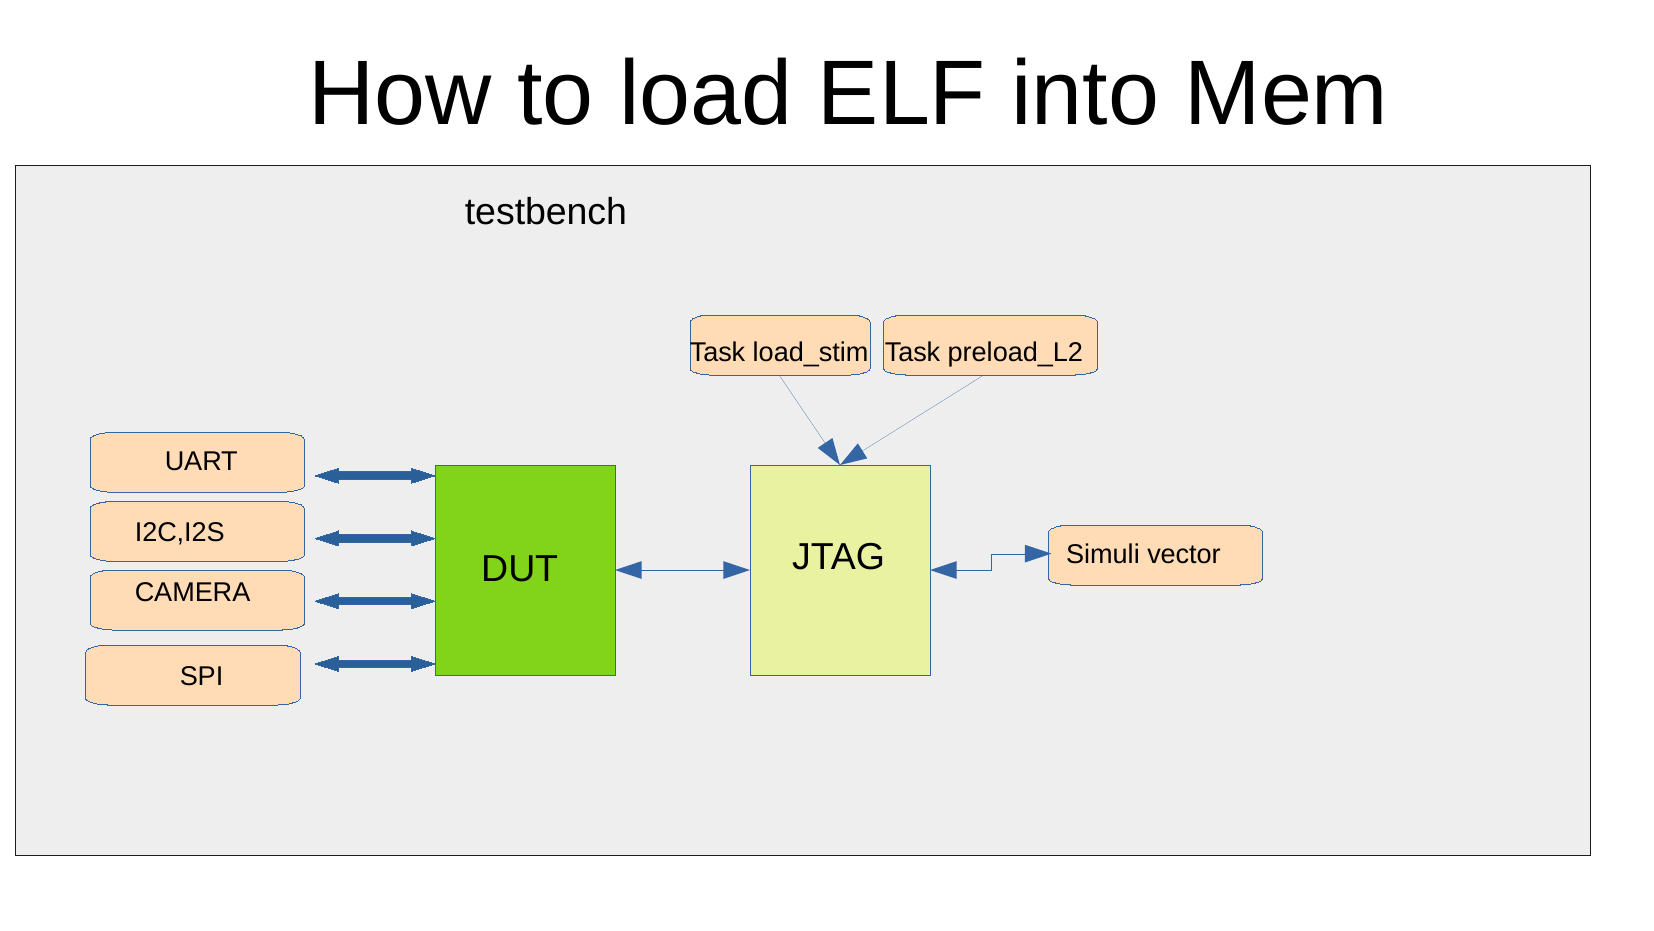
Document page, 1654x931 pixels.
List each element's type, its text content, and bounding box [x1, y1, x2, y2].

text_box Task preload_L2 [870, 329, 1098, 376]
text_box SPI [165, 654, 239, 700]
text_box CAMERA [120, 570, 266, 616]
text_box [15, 165, 1591, 856]
title How to load ELF into Mem [105, 15, 1594, 171]
text_box JTAG [777, 528, 901, 586]
text_box UART [150, 438, 253, 484]
text_box DUT [466, 540, 574, 597]
text_box testbench [450, 183, 642, 241]
text_box Simuli vector [1051, 531, 1236, 577]
text_box Task load_stim [675, 329, 870, 376]
text_box I2C,I2S [120, 510, 273, 558]
